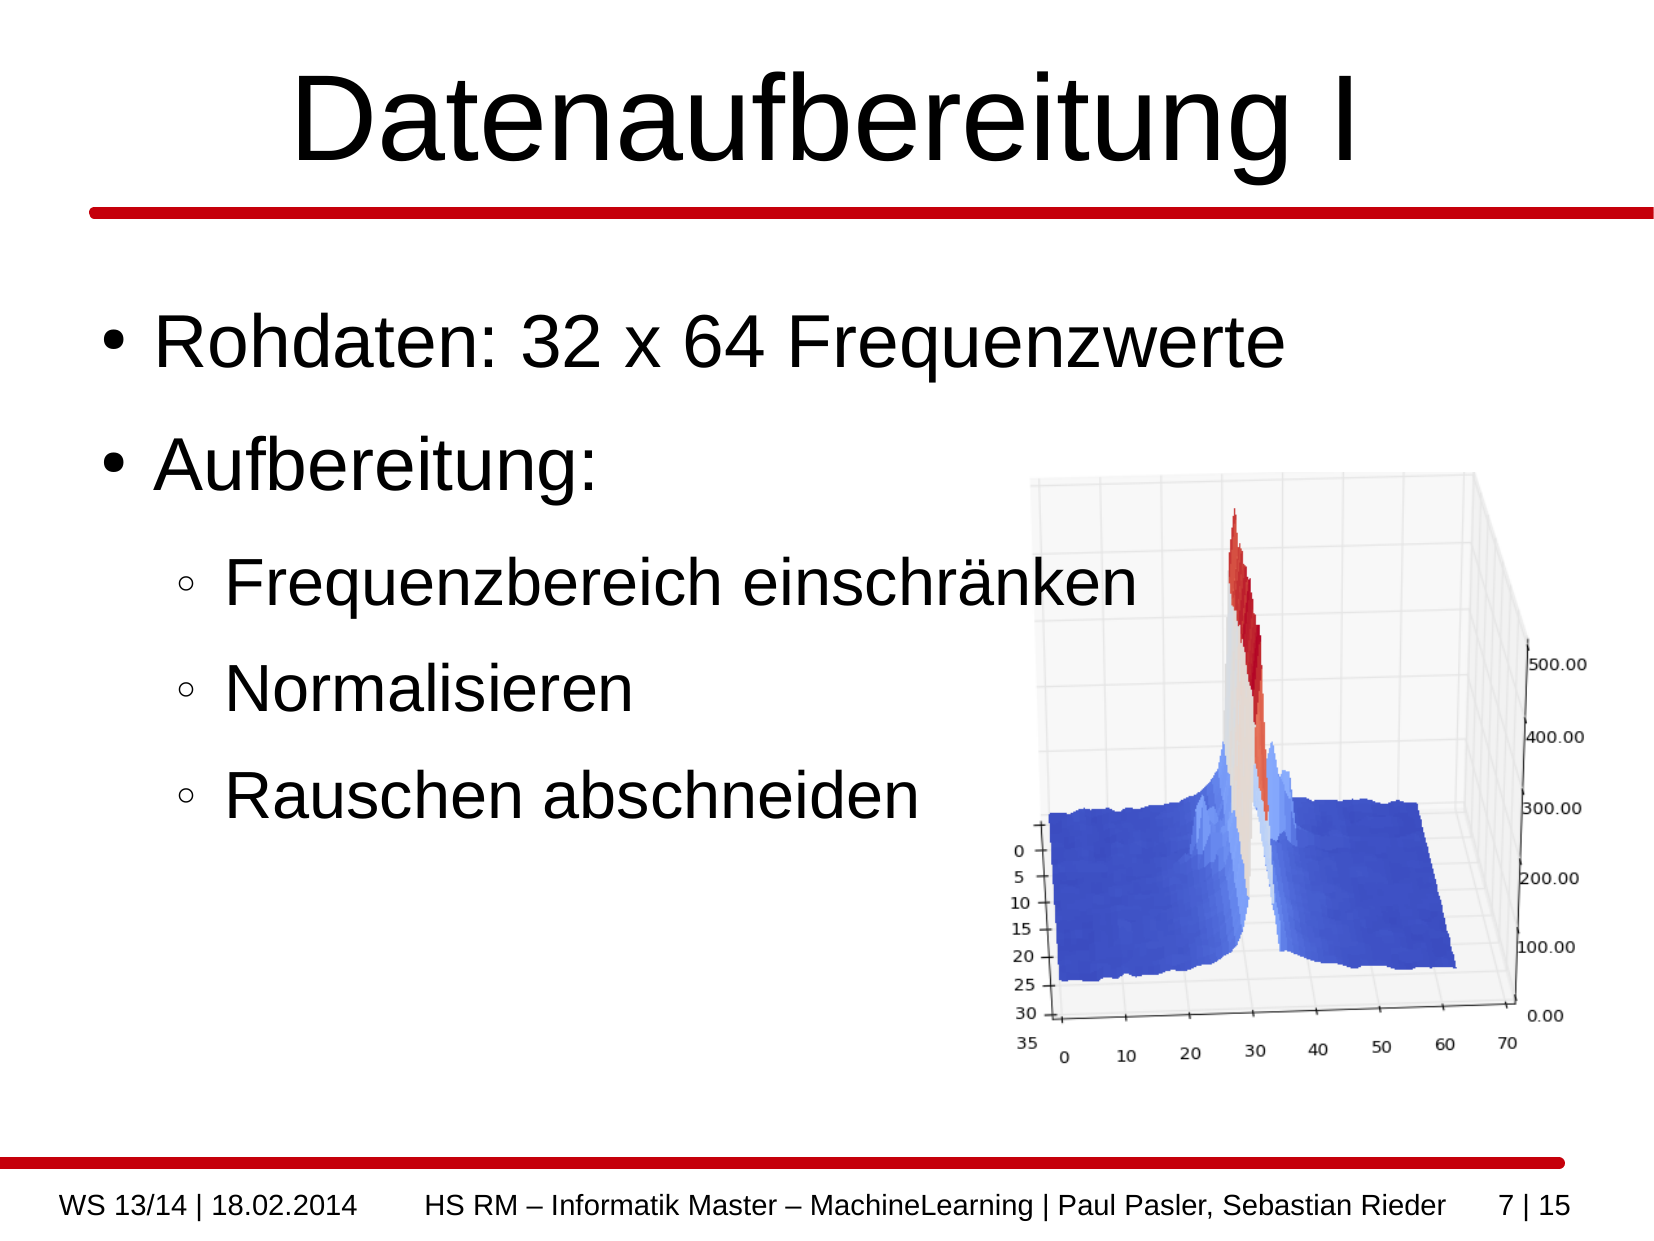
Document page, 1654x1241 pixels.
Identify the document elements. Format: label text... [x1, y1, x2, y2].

title Datenaufbereitung I [82, 47, 1571, 189]
list Rohdaten: 32 x 64 Frequenzwerte Aufbereitung: Frequenzbereich einschränken Normalisieren Rauschen abschneiden [82, 299, 1571, 1019]
picture [936, 472, 1654, 1071]
